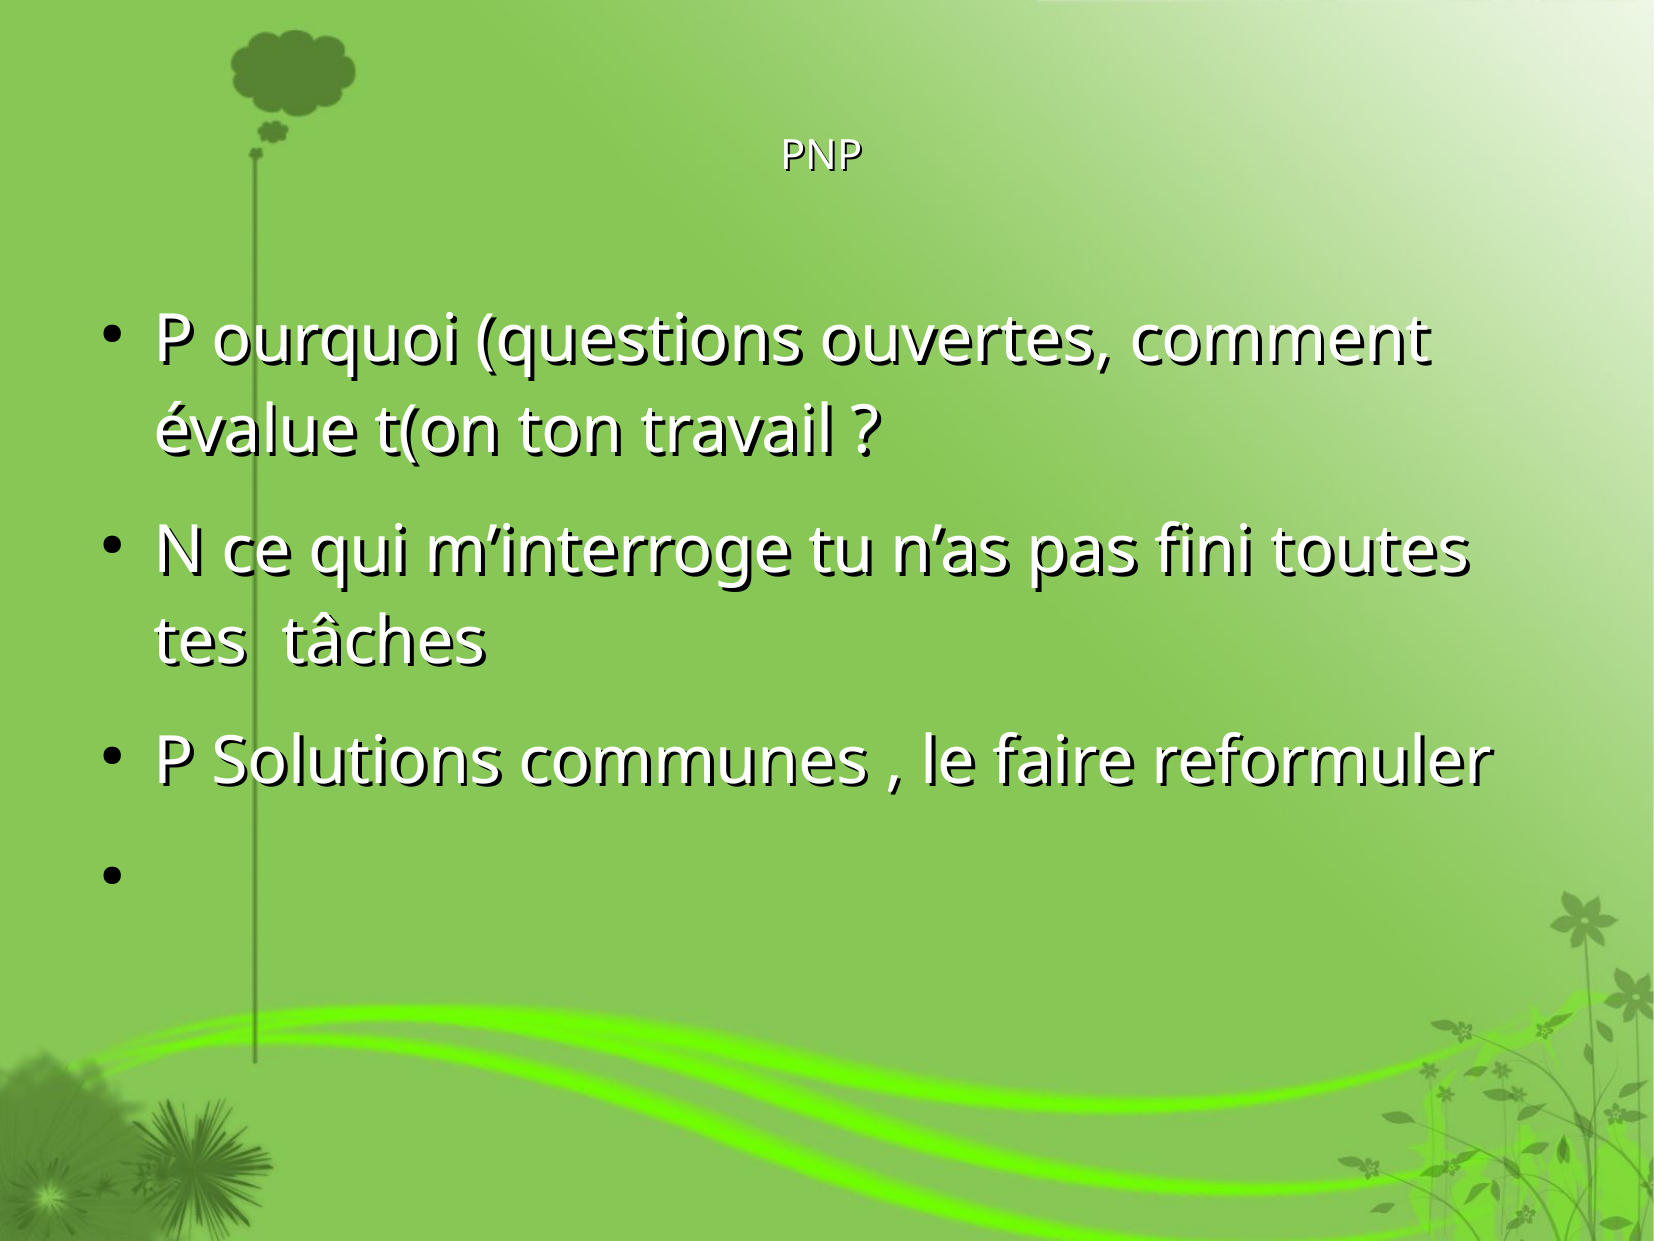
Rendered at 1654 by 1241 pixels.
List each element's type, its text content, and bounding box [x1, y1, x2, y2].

picture [0, 0, 1654, 1241]
title PNP [82, 49, 1571, 257]
list P ourquoi (questions ouvertes, comment évalue t(on ton travail ? N ce qui m’interroge tu n’as pas fini toutes tes tâches P Solutions communes , le faire reformuler [82, 290, 1571, 1010]
